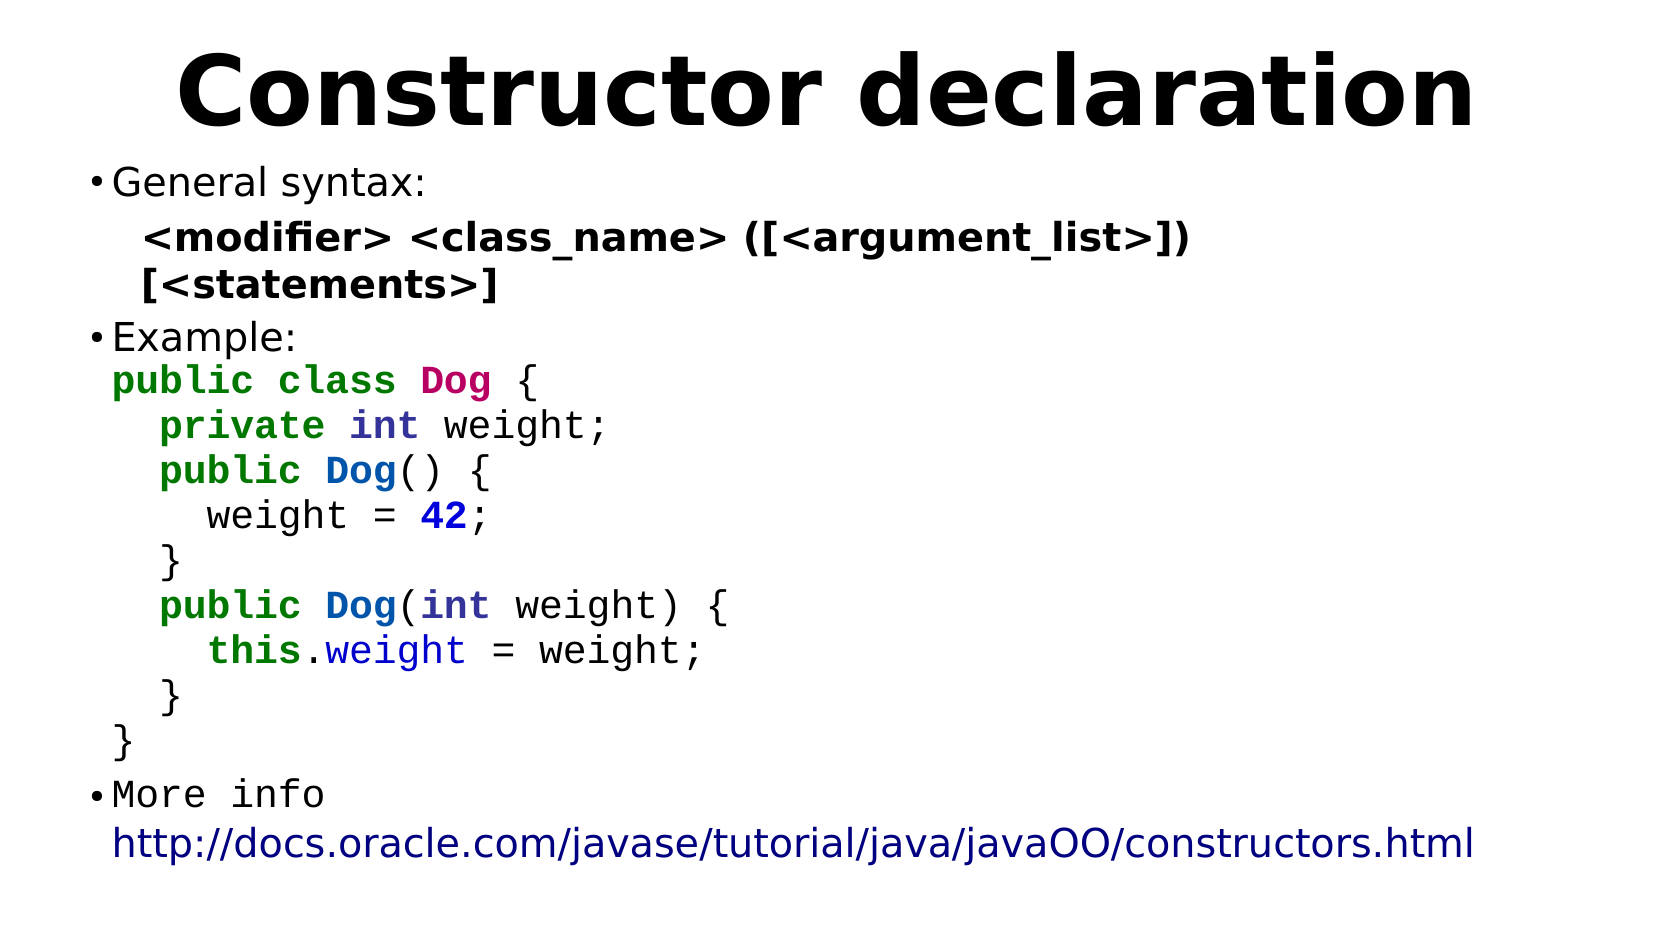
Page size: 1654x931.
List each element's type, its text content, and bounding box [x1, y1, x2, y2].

title Constructor declaration [82, 34, 1571, 149]
list General syntax: <modifier> <class_name> ([<argument_list>]) [<statements>] Example: public class Dog { private int weight; public Dog() { weight = 42; } public Dog(int weight) { this.weight = weight; } } More info http://docs.oracle.com/javase/tutorial/java/javaOO/constructors.html [82, 159, 1538, 869]
